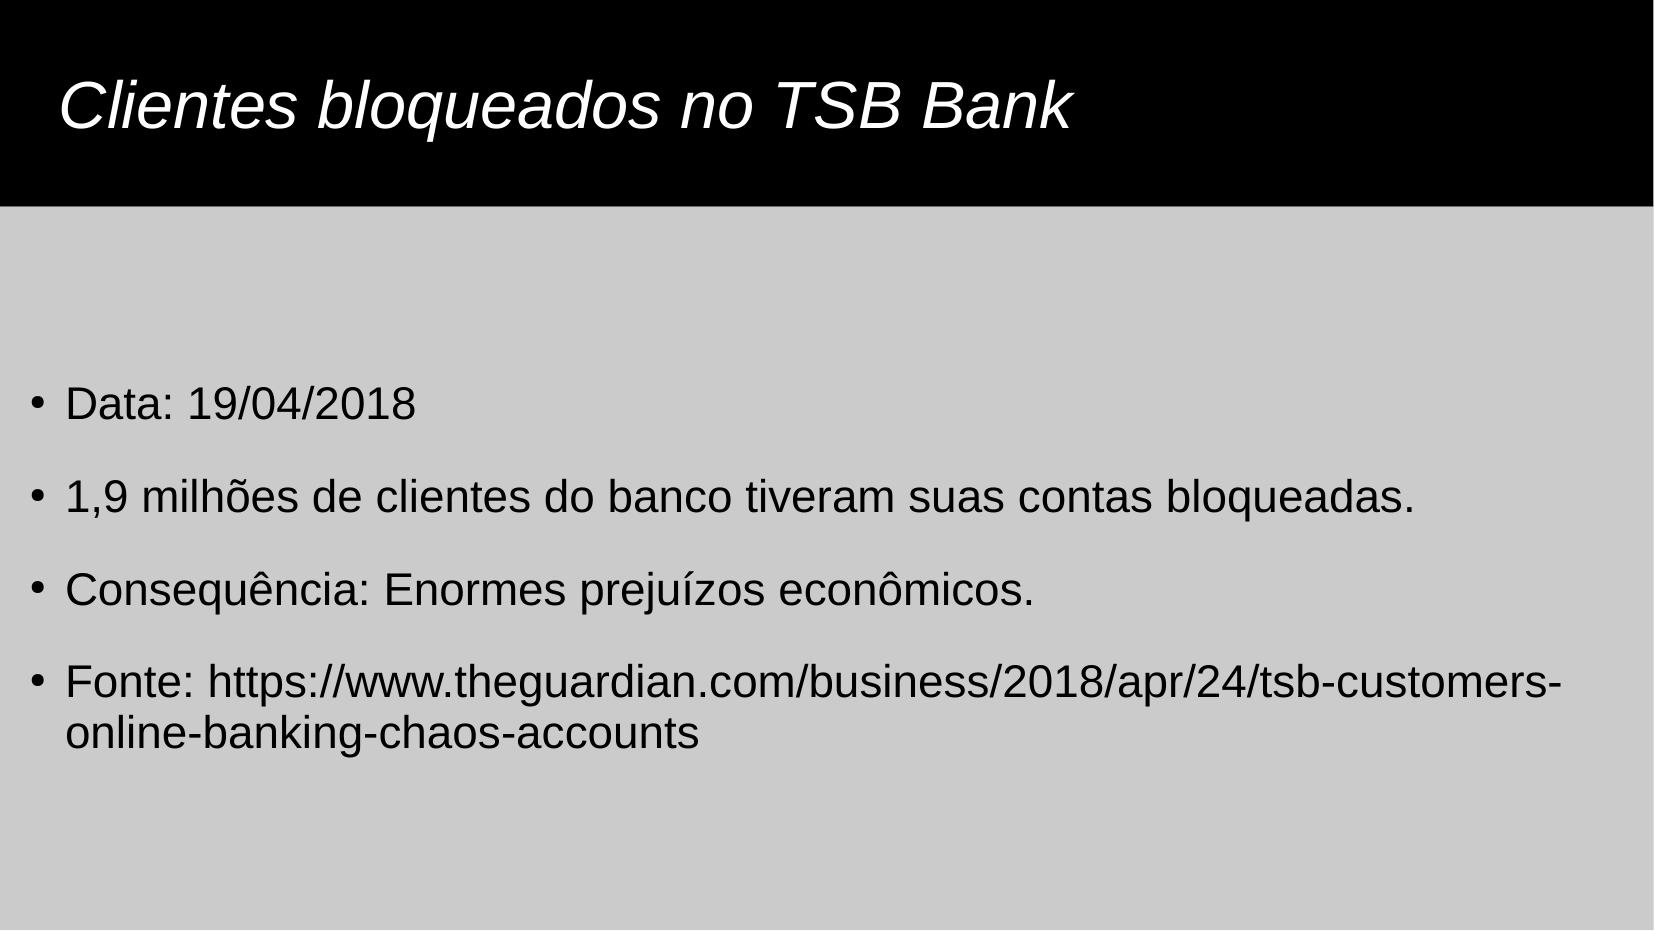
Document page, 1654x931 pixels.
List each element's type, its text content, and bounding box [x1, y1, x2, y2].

text_box [0, 0, 1654, 206]
subtitle Data: 19/04/2018 1,9 milhões de clientes do banco tiveram suas contas bloqueadas. Consequência: Enormes prejuízos econômicos. Fonte: https://www.theguardian.com/business/2018/apr/24/tsb-customers-online-banking-chaos-accounts [0, 206, 1654, 931]
title Clientes bloqueados no TSB Bank [29, 12, 1595, 199]
